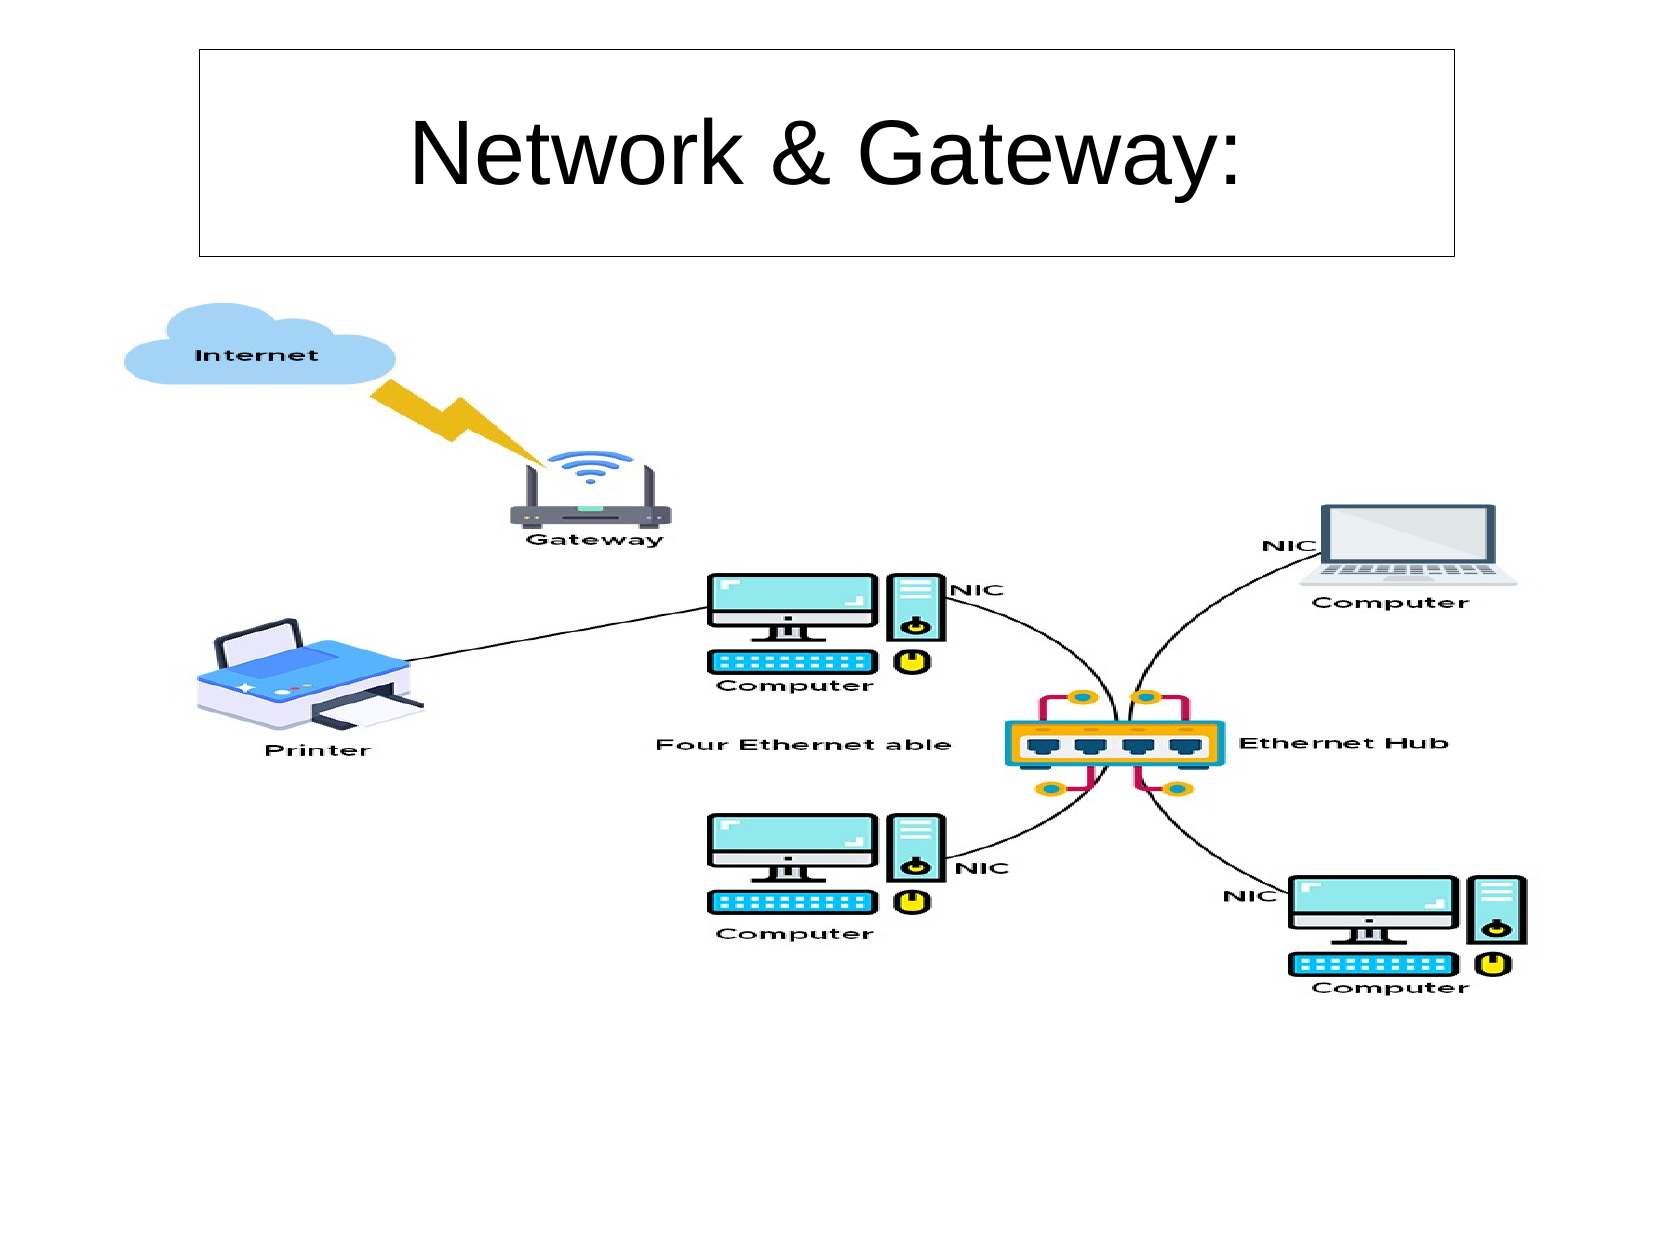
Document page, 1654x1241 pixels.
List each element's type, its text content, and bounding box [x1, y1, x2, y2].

picture [82, 290, 1571, 1010]
title Network & Gateway: [199, 49, 1455, 257]
